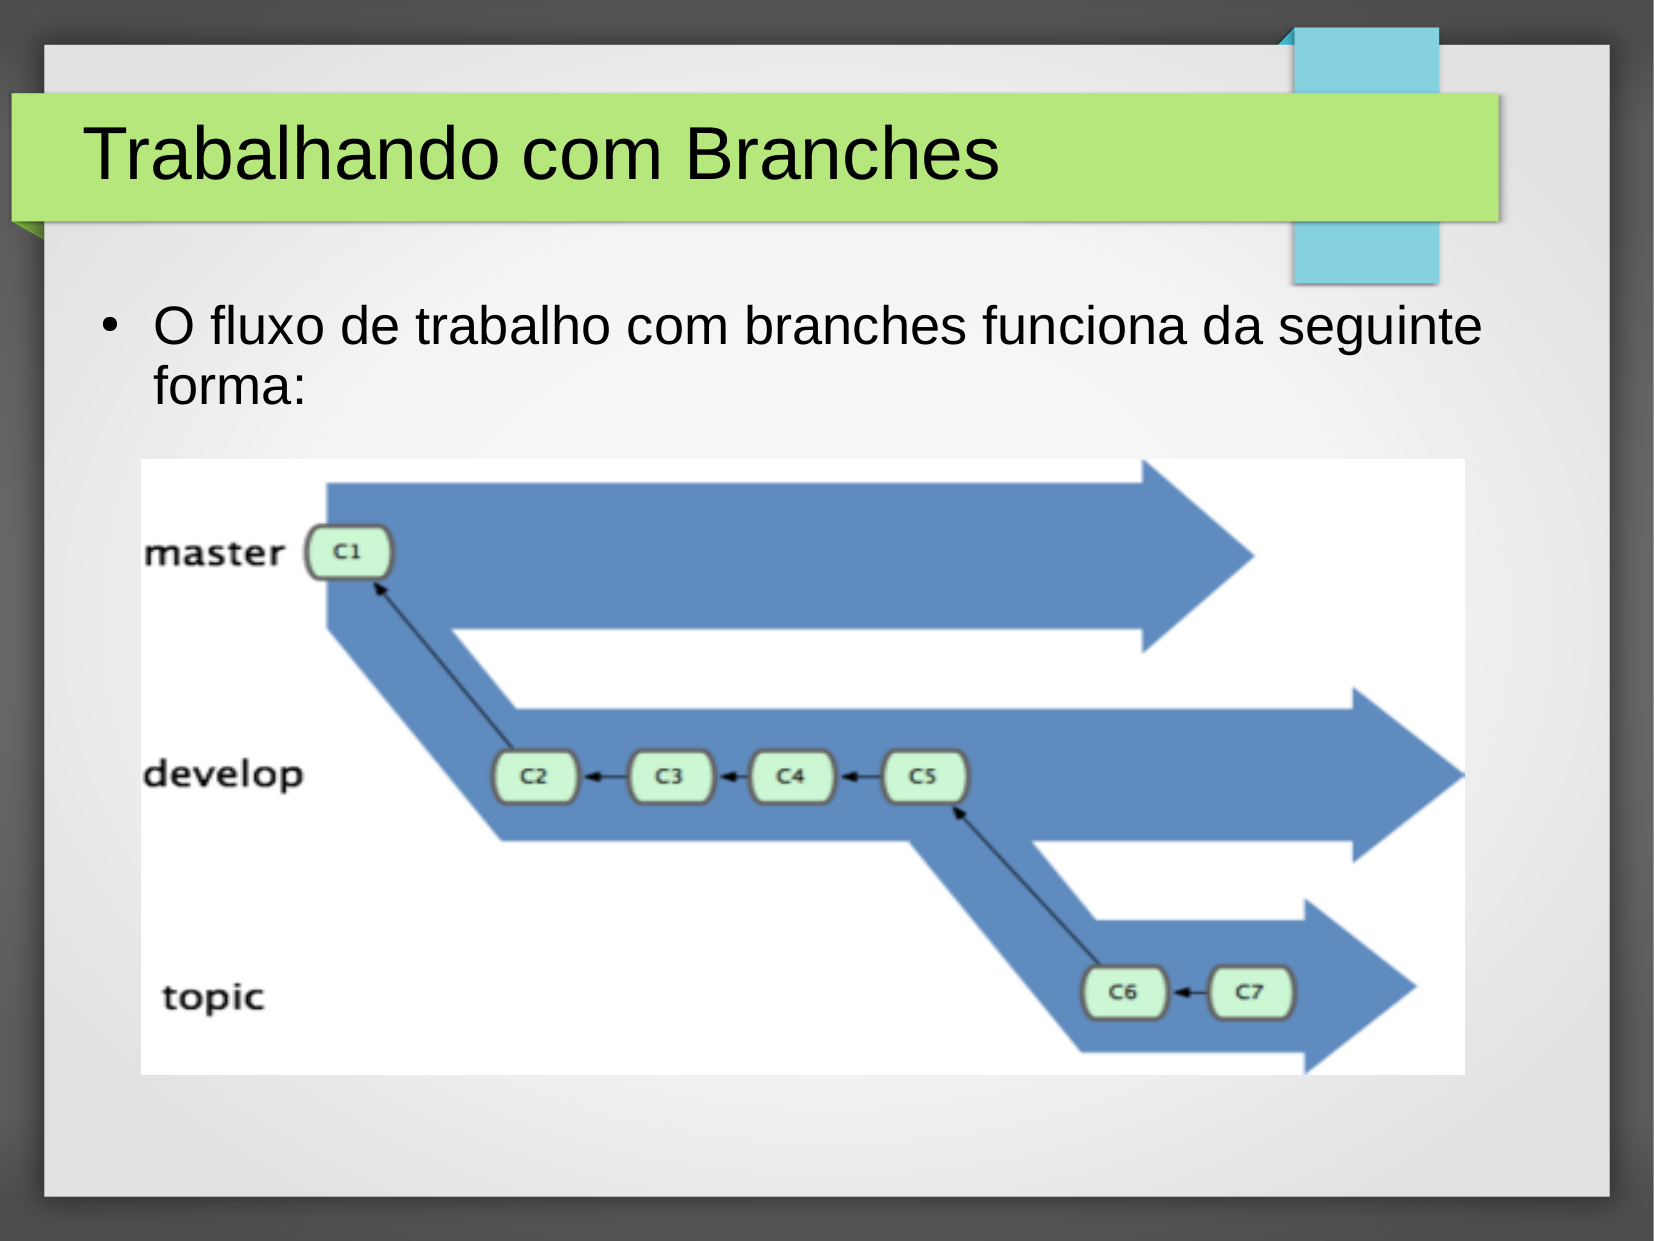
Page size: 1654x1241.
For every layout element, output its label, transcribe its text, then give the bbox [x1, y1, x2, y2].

list O fluxo de trabalho com branches funciona da seguinte forma: [82, 295, 1571, 438]
picture [0, 0, 1654, 1241]
title Trabalhando com Branches [82, 94, 1264, 213]
